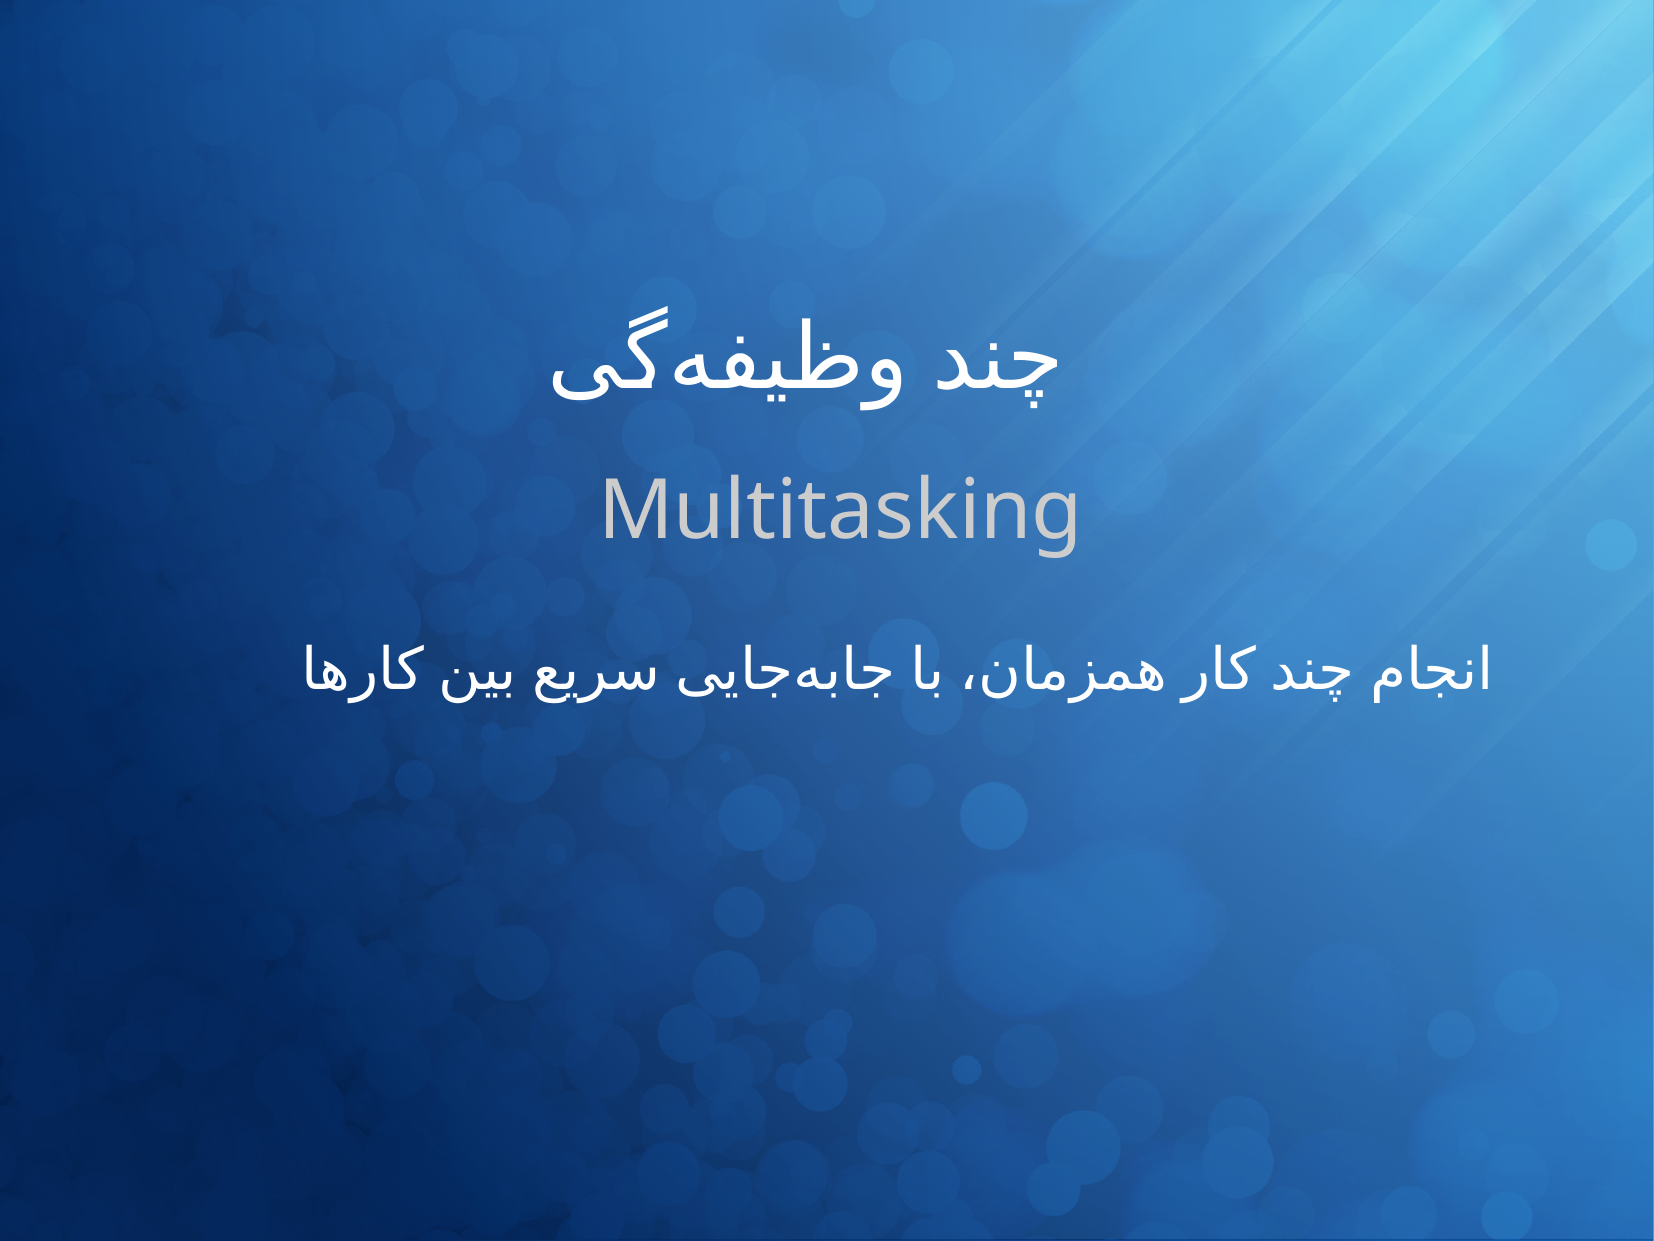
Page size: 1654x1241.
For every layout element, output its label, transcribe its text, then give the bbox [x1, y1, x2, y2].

title چند وظیفه‌گی [112, 282, 1501, 450]
text_box Multitasking [112, 450, 1570, 563]
list انجام چند کار همزمان، با جابه‌جایی سریع بین کارها [112, 637, 1566, 927]
picture [0, 0, 1654, 1241]
